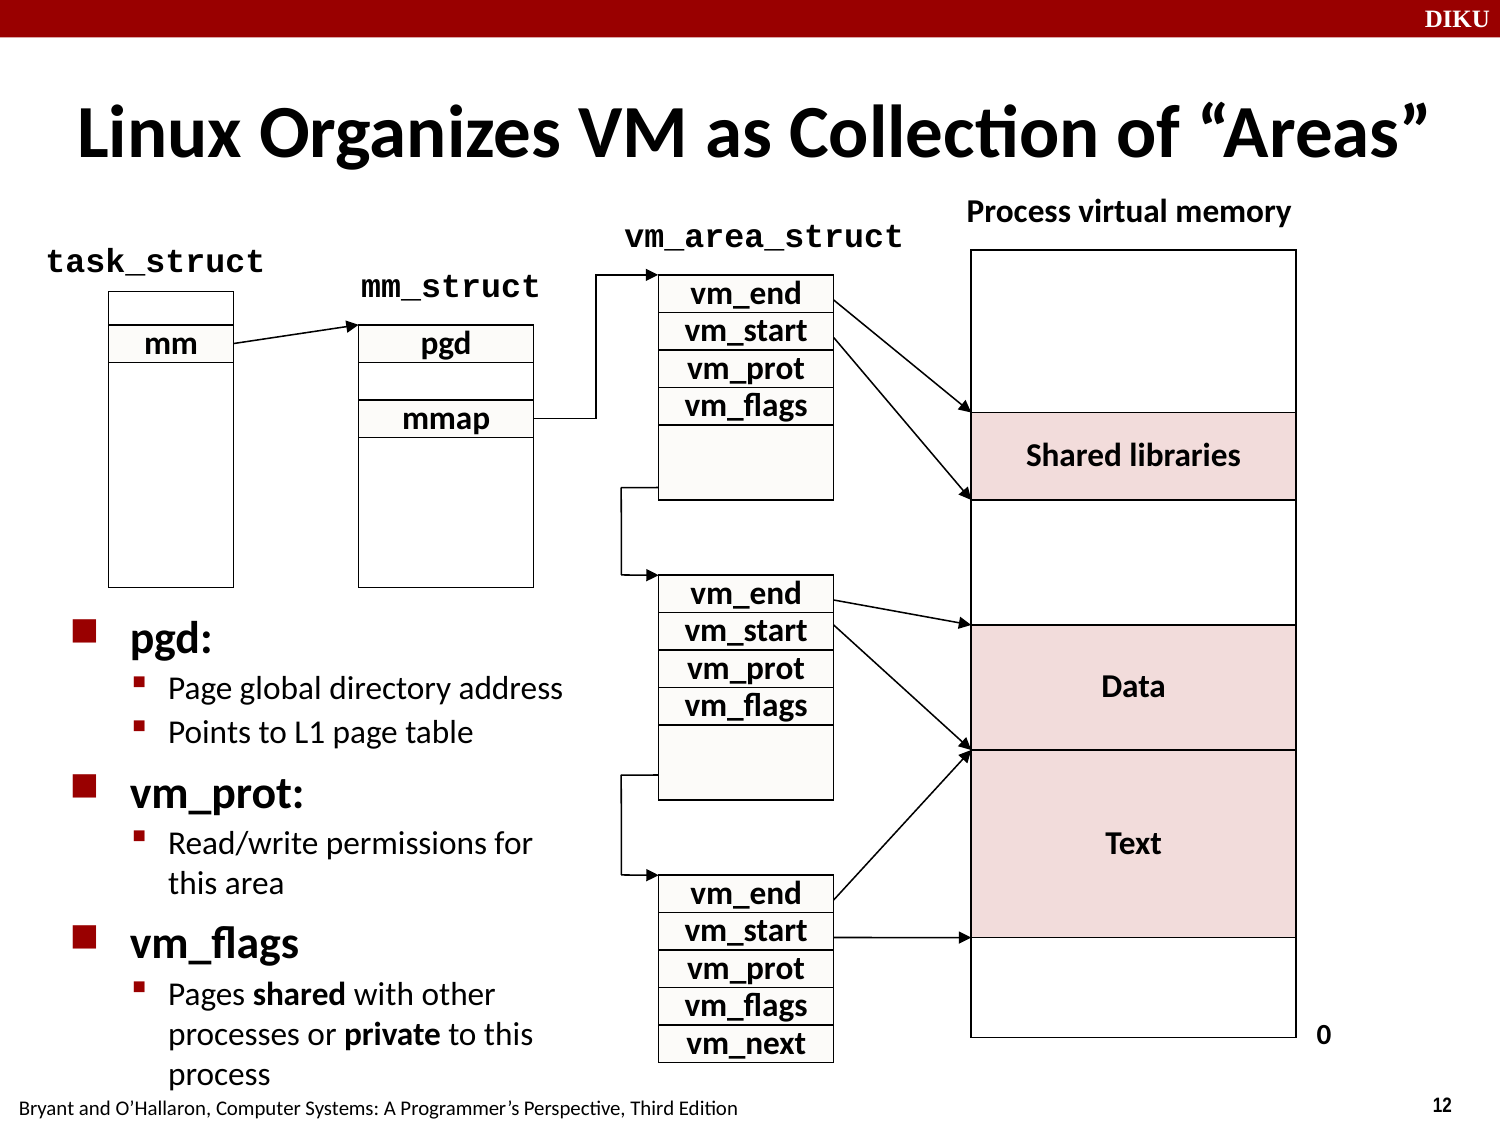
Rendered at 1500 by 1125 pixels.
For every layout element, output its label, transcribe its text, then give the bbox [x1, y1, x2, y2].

text_box vm_next [658, 1025, 834, 1063]
text_box Data [971, 624, 1297, 750]
text_box [108, 291, 234, 324]
text_box mm_struct [346, 262, 557, 317]
text_box task_struct [30, 236, 281, 292]
text_box [971, 249, 1297, 412]
text_box Linux Organizes VM as Collection of “Areas” [62, 37, 1475, 218]
text_box vm_start [658, 312, 834, 350]
text_box [358, 438, 534, 588]
text_box vm_end [658, 874, 834, 912]
text_box mmap [358, 399, 534, 438]
text_box vm_start [658, 612, 834, 650]
text_box pgd [358, 324, 534, 363]
text_box Process virtual memory [951, 187, 1308, 242]
text_box vm_end [658, 574, 834, 612]
text_box [971, 938, 1297, 1038]
text_box 0 [1301, 1012, 1347, 1062]
text_box [658, 725, 834, 800]
text_box vm_start [658, 912, 834, 950]
text_box [971, 500, 1297, 624]
text_box vm_area_struct [609, 212, 920, 267]
text_box pgd: Page global directory address Points to L1 page table vm_prot: Read/write permissions for this area vm_flags Pages shared with other processes or private to this process [58, 599, 584, 1075]
text_box Text [971, 750, 1297, 938]
text_box [108, 363, 234, 588]
text_box [658, 425, 834, 500]
text_box vm_end [658, 274, 834, 312]
text_box mm [108, 324, 234, 363]
text_box vm_flags [658, 687, 834, 725]
text_box vm_flags [658, 987, 834, 1025]
text_box vm_prot [658, 650, 834, 687]
text_box [358, 363, 534, 399]
text_box vm_flags [658, 387, 834, 425]
text_box vm_prot [658, 350, 834, 387]
text_box vm_prot [658, 950, 834, 987]
text_box Shared libraries [971, 412, 1297, 500]
